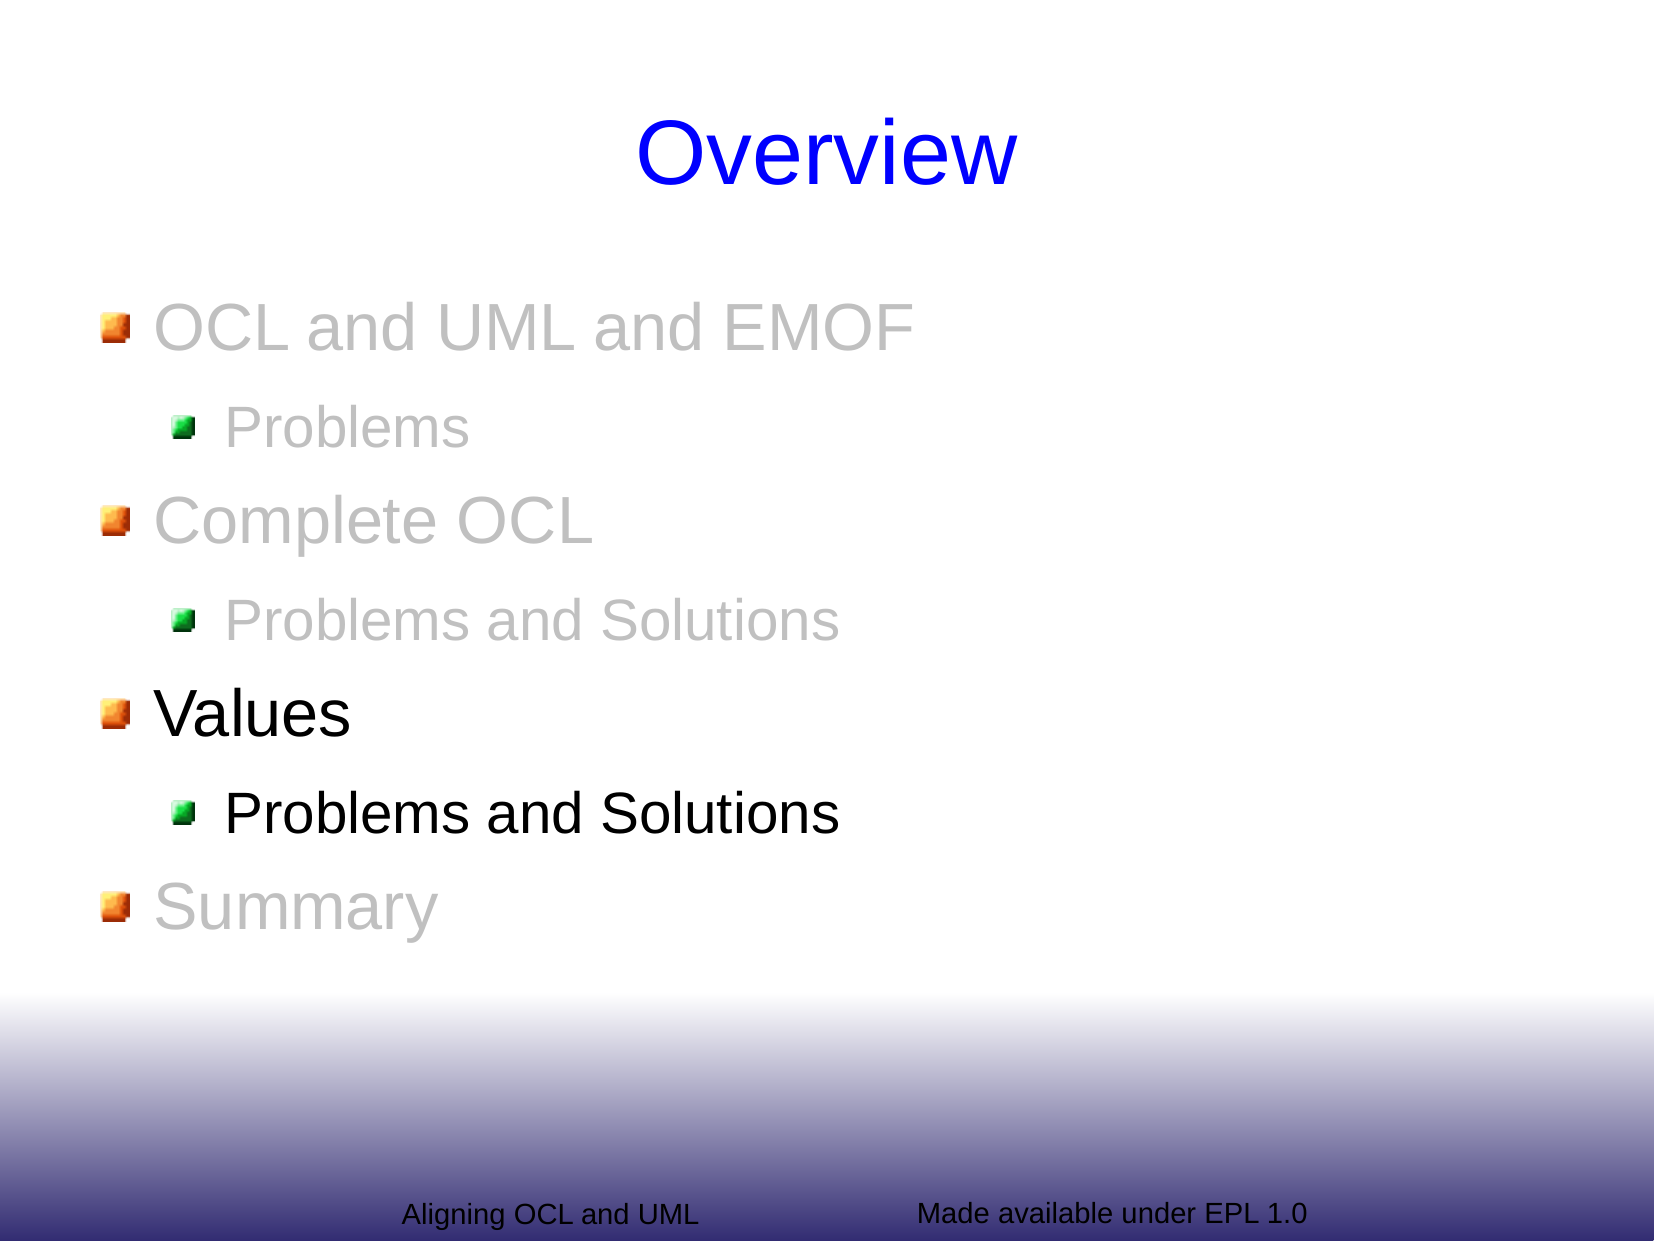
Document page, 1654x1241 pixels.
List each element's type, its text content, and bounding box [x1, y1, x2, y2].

title Overview [82, 49, 1571, 257]
list OCL and UML and EMOF Problems Complete OCL Problems and Solutions Values Problems and Solutions Summary [82, 290, 1571, 1109]
